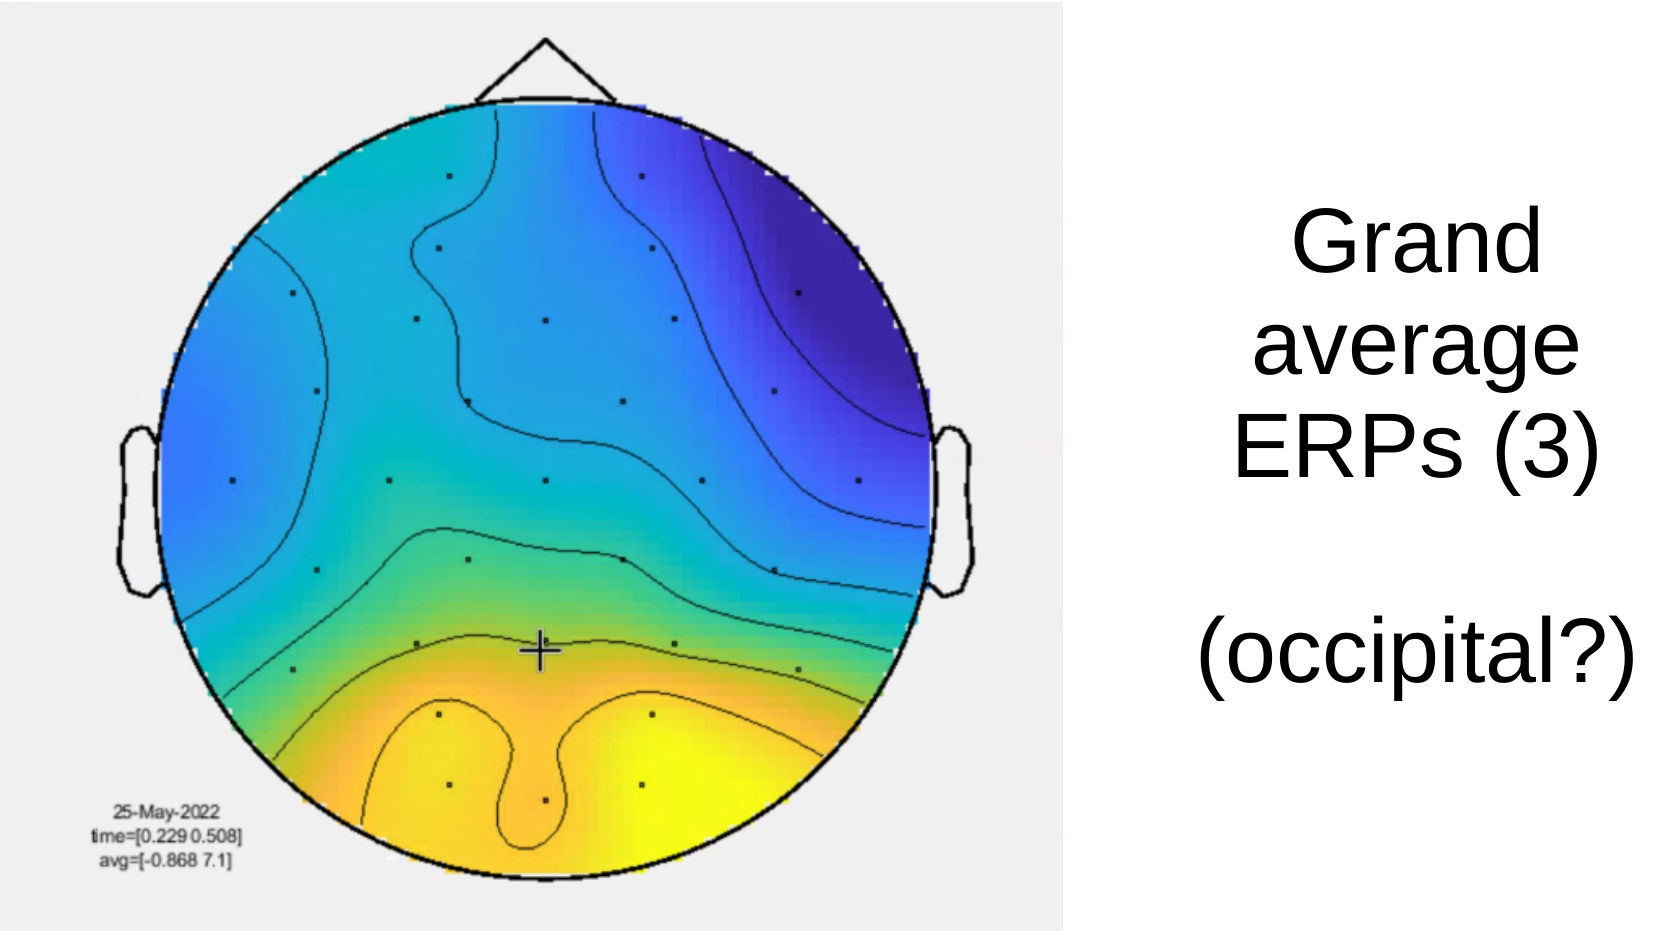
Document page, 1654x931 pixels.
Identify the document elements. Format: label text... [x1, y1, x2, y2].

title Grand average ERPs (3) (occipital?) [1181, 0, 1654, 931]
picture [0, 2, 1063, 931]
